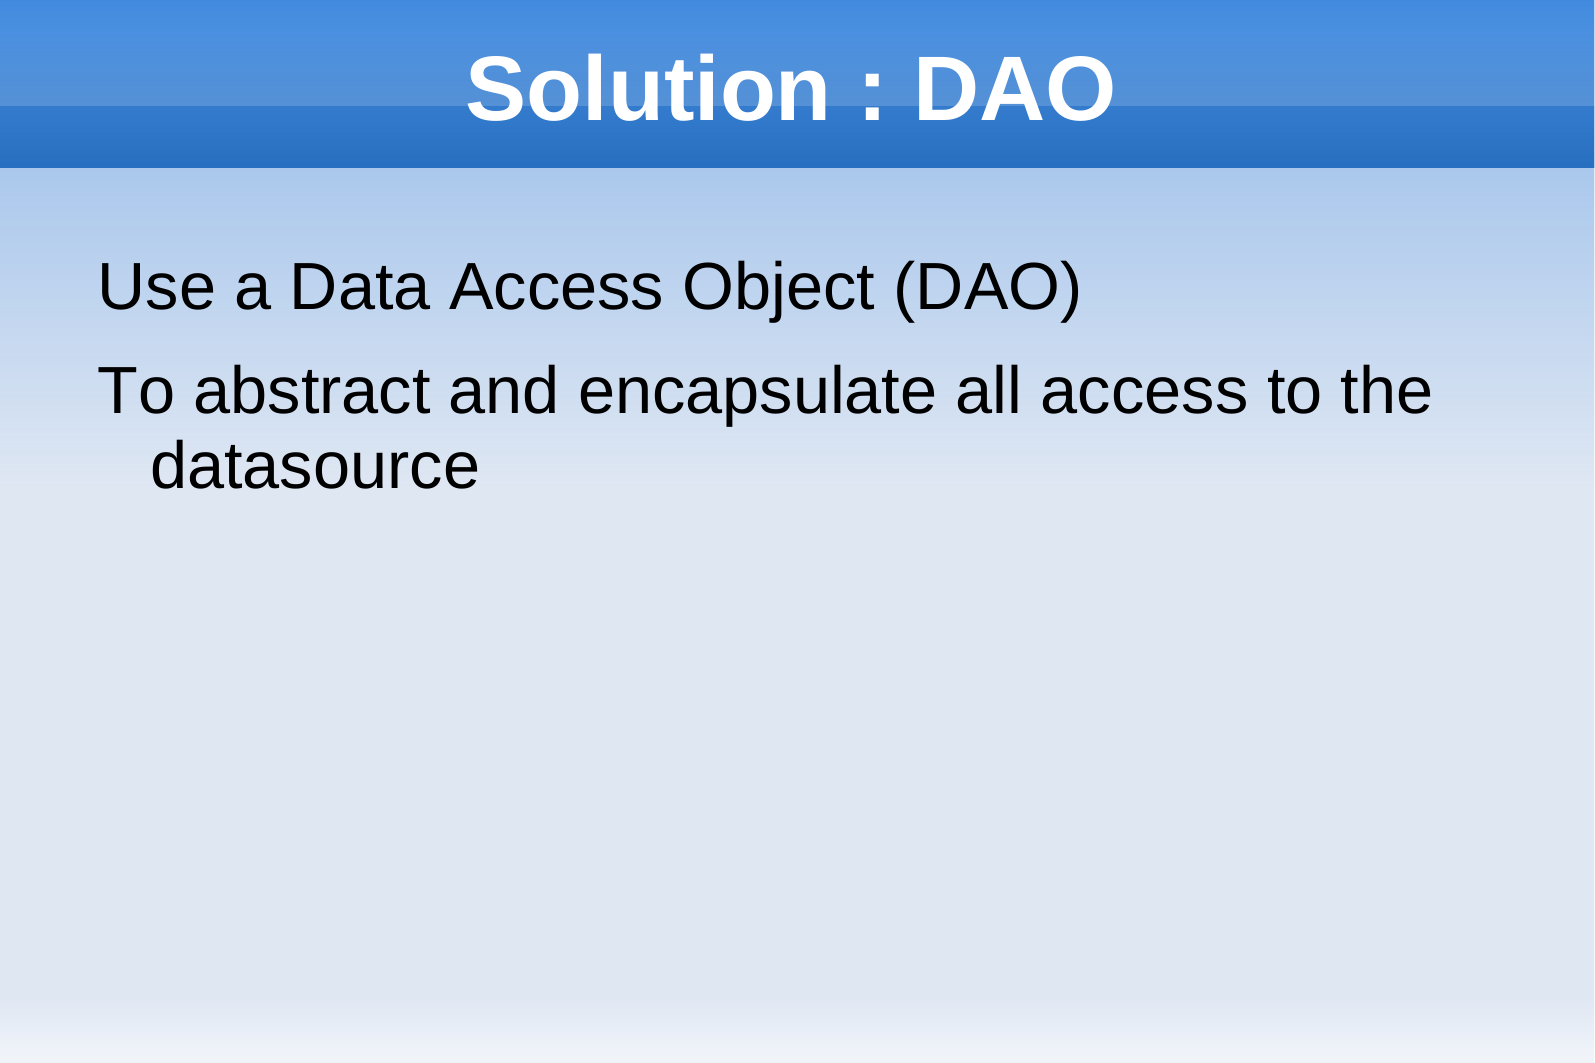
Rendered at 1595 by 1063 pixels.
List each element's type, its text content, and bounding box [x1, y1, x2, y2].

list Use a Data Access Object (DAO) To abstract and encapsulate all access to the datasource [79, 248, 1515, 936]
picture [0, 0, 1595, 1063]
title Solution : DAO [74, 7, 1510, 171]
